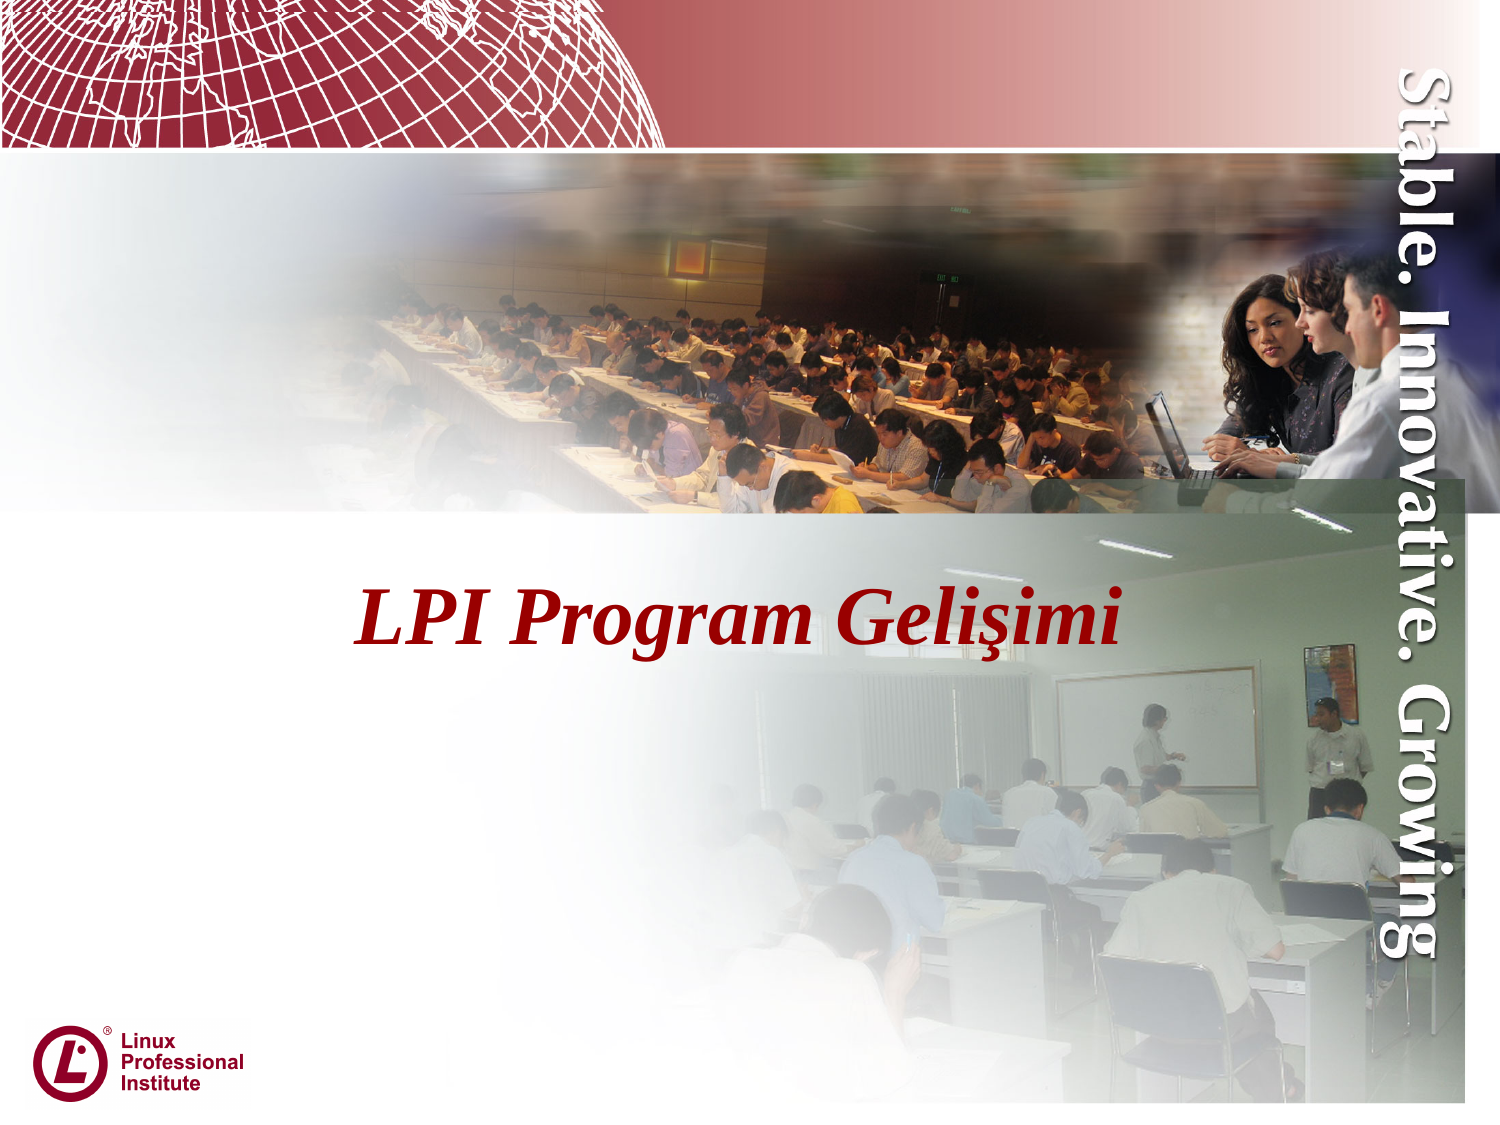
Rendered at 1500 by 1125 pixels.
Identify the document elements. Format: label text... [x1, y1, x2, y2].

text_box LPI Program Gelişimi [199, 562, 1279, 764]
picture [0, 0, 1500, 1125]
